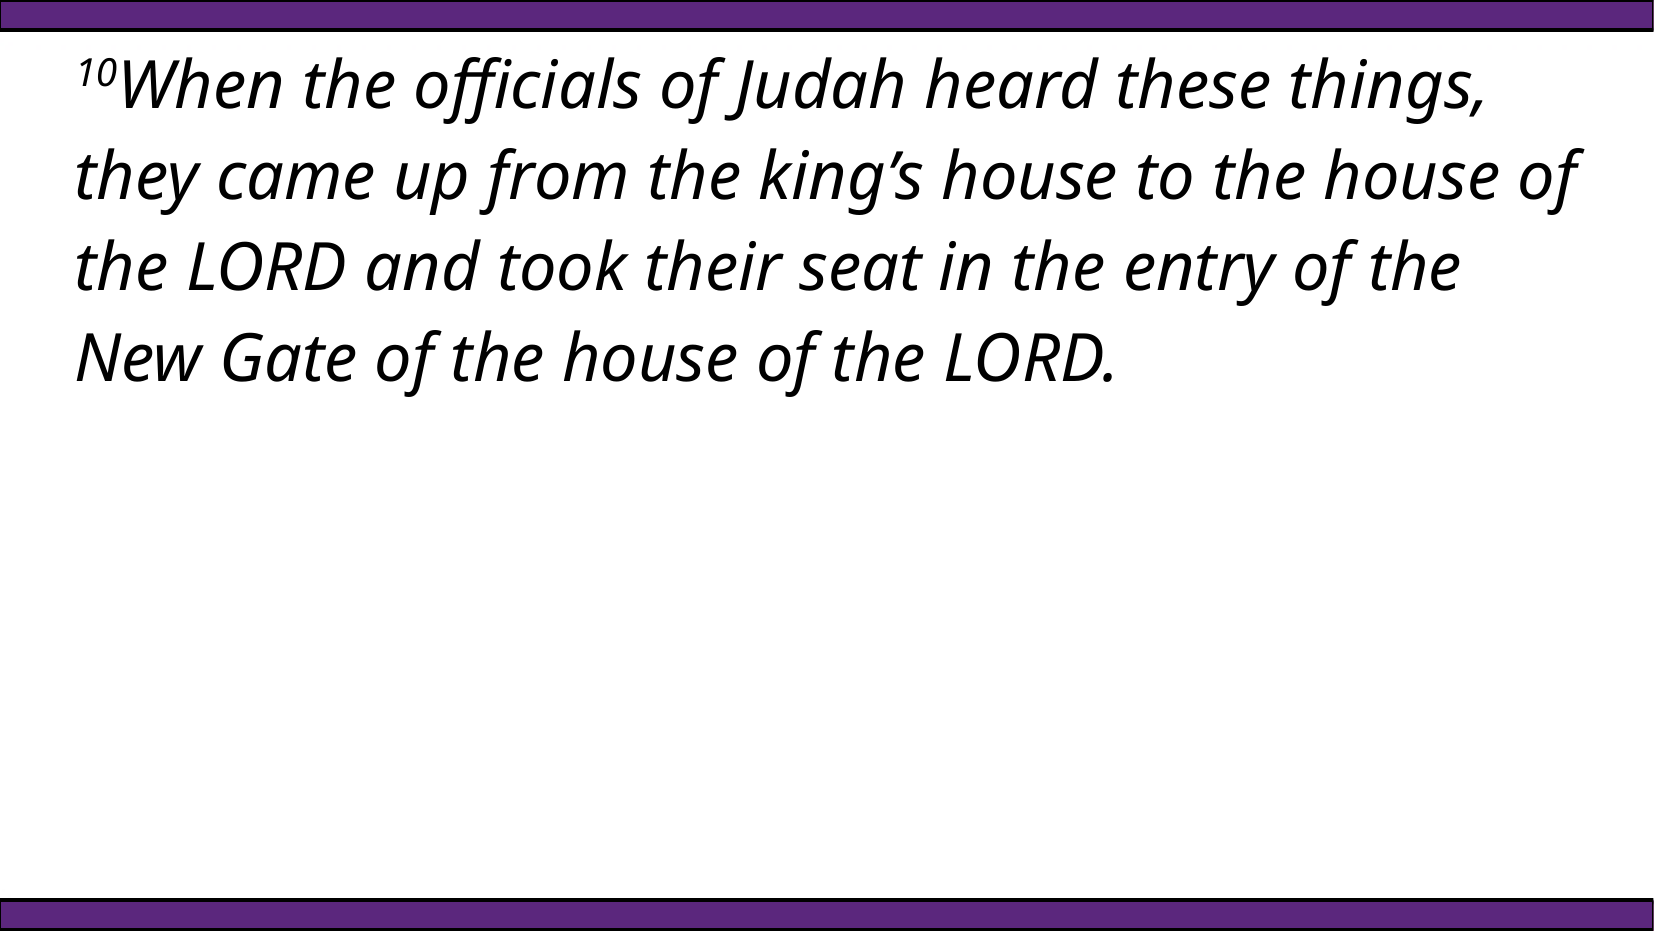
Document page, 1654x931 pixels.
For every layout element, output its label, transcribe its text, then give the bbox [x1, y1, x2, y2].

text_box [0, 0, 1654, 31]
picture [0, 31, 1654, 900]
text_box 10When the officials of Judah heard these things, they came up from the king’s house to the house of the LORD and took their seat in the entry of the New Gate of the house of the LORD. [60, 30, 1606, 401]
text_box [0, 900, 1654, 931]
